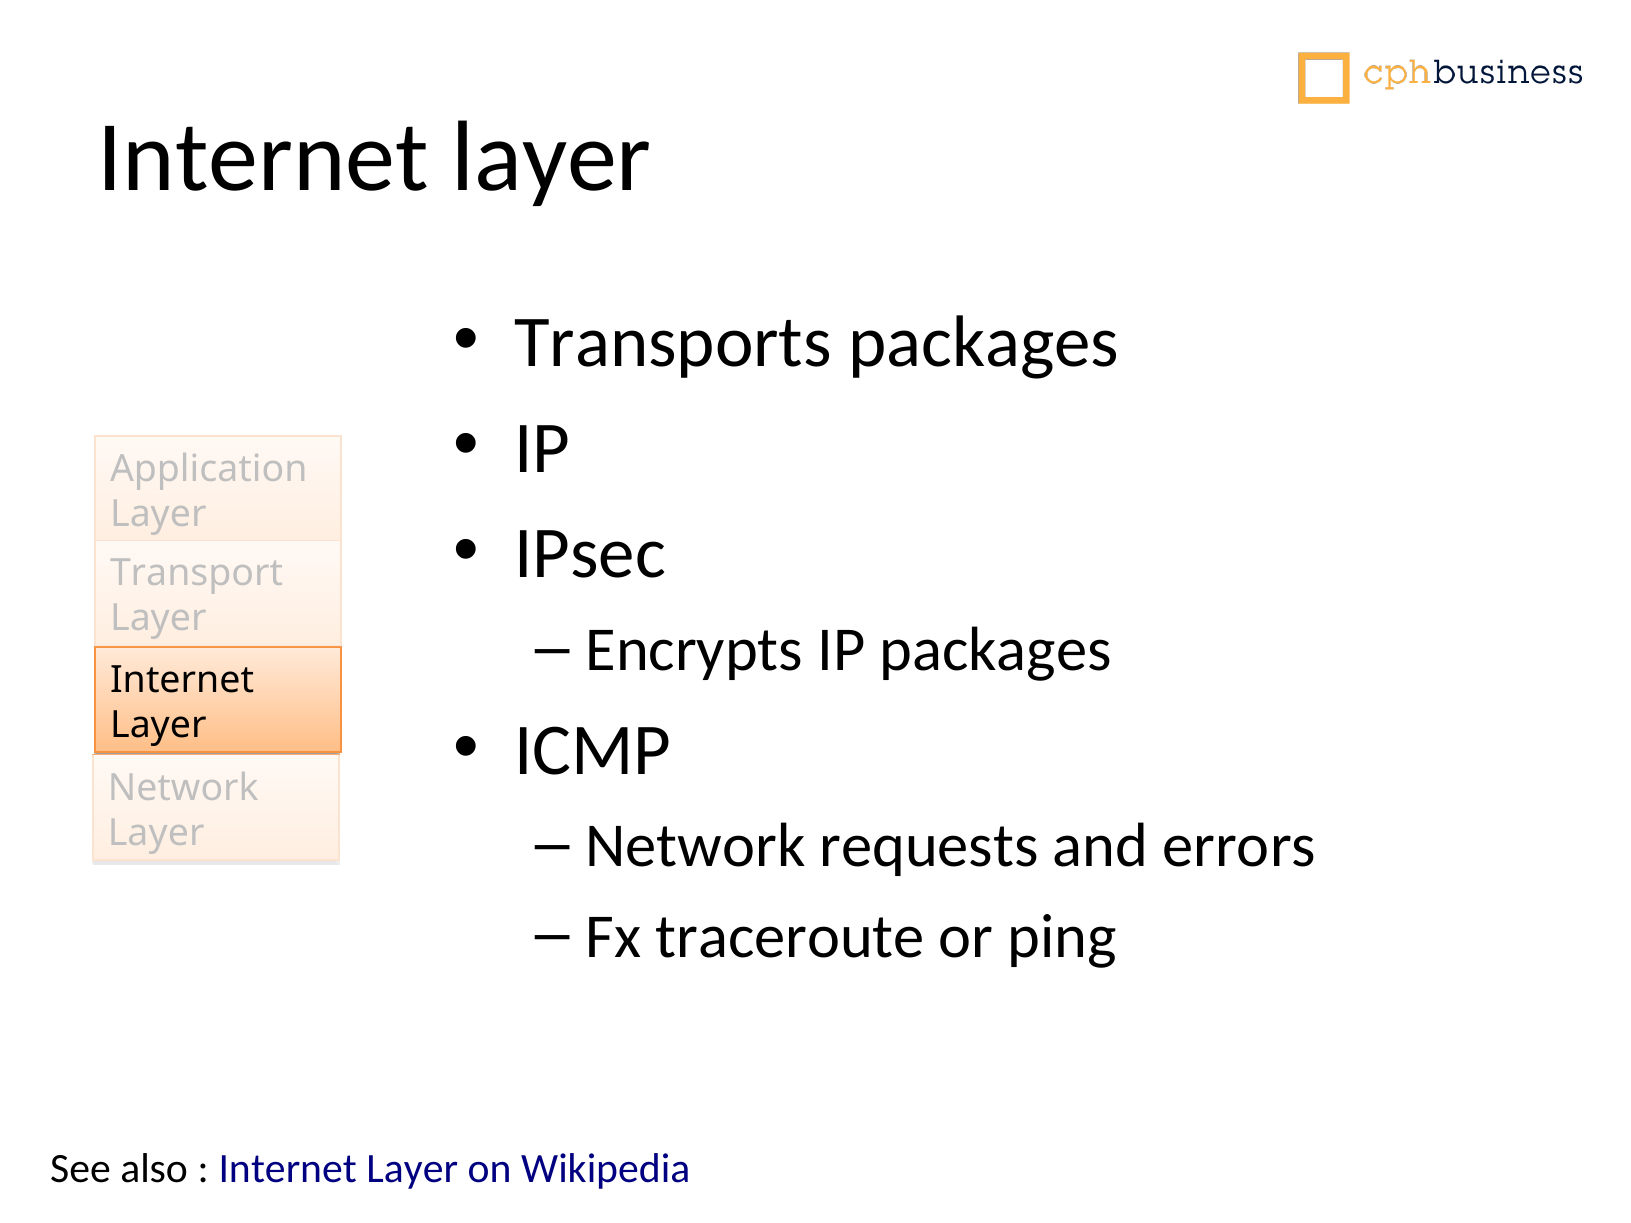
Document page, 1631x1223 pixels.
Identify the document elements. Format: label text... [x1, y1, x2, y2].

text_box [83, 334, 365, 650]
picture [1247, 1, 1631, 155]
text_box See also : Internet Layer on Wikipedia [35, 1133, 1536, 1199]
text_box Internet Layer [95, 647, 342, 753]
text_box [84, 754, 365, 873]
list Transports packages IP IPsec Encrypts IP packages ICMP Network requests and errors Fx traceroute or ping [437, 285, 1549, 1092]
text_box [600, 293, 631, 369]
title Internet layer [81, 48, 1549, 253]
